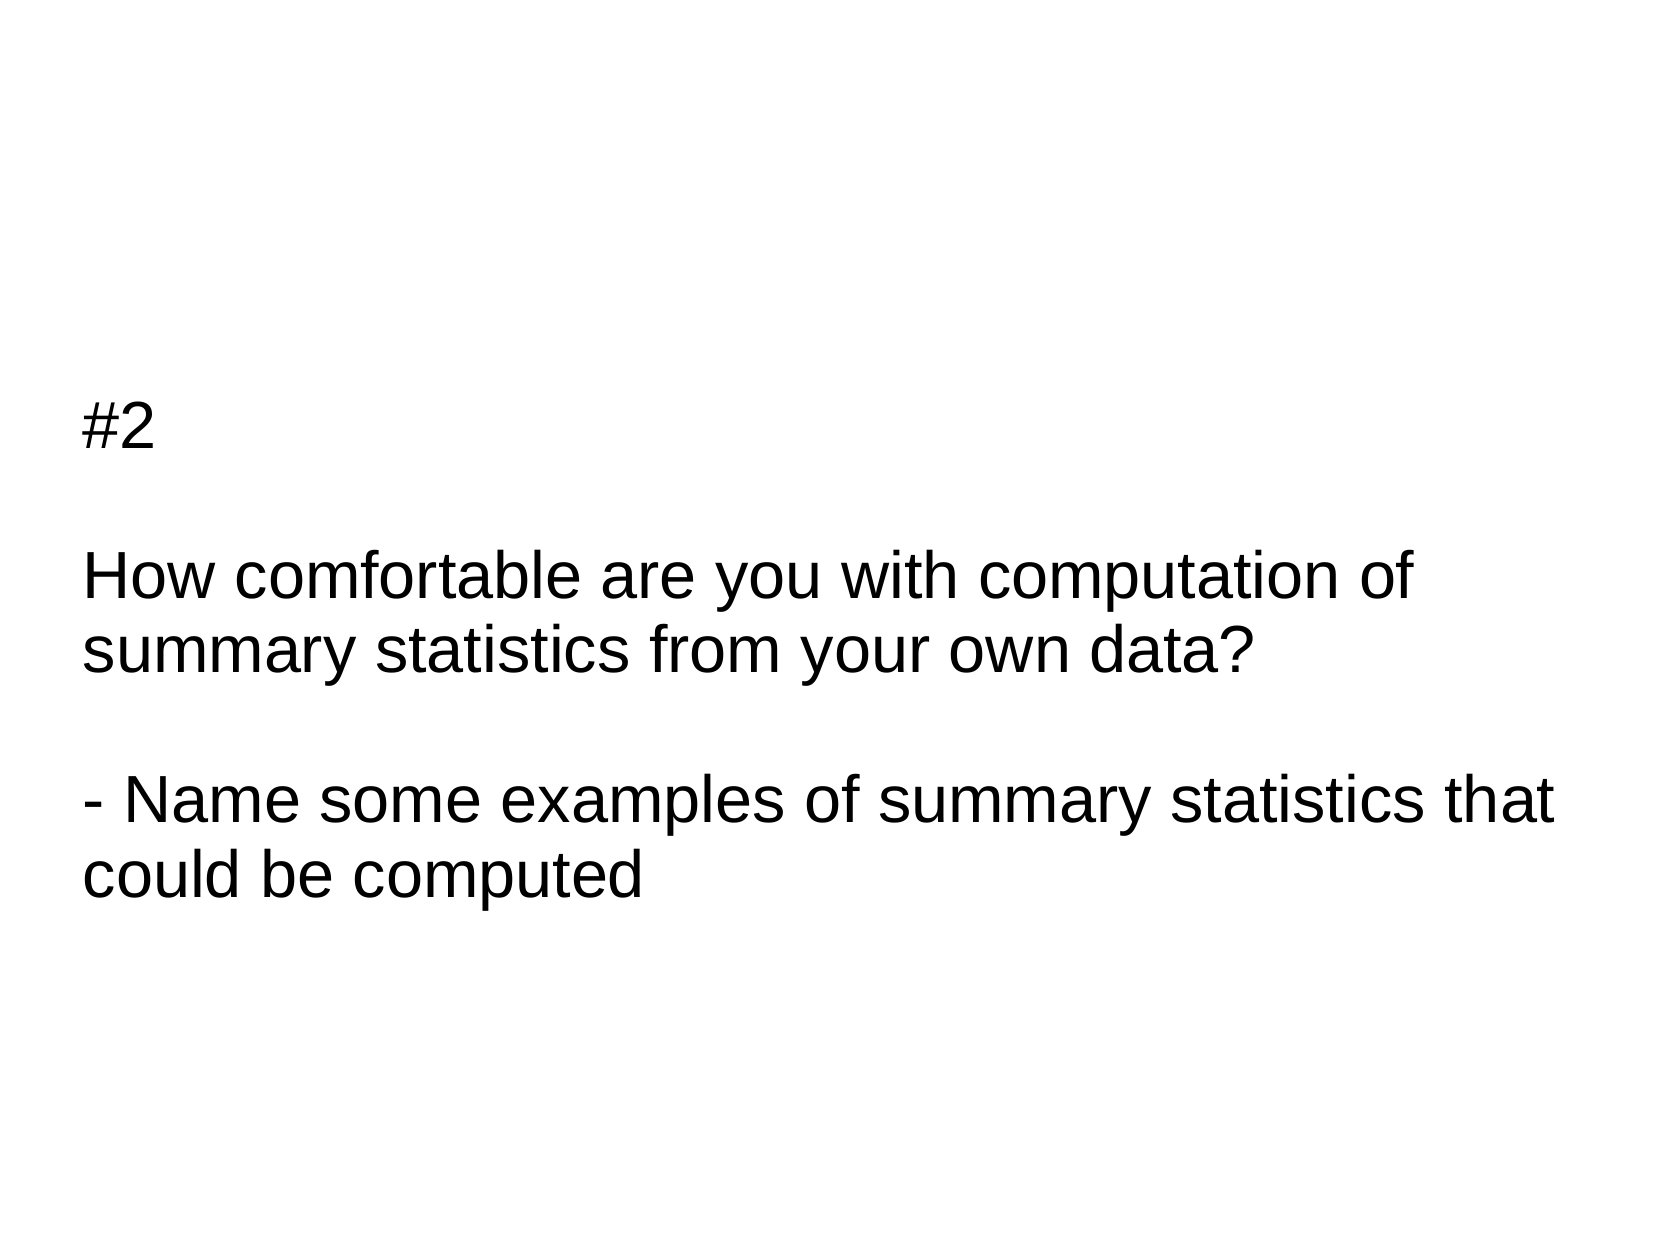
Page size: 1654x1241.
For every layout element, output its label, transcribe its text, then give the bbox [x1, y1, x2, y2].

subtitle #2 How comfortable are you with computation of summary statistics from your own data? - Name some examples of summary statistics that could be computed [82, 290, 1571, 1010]
